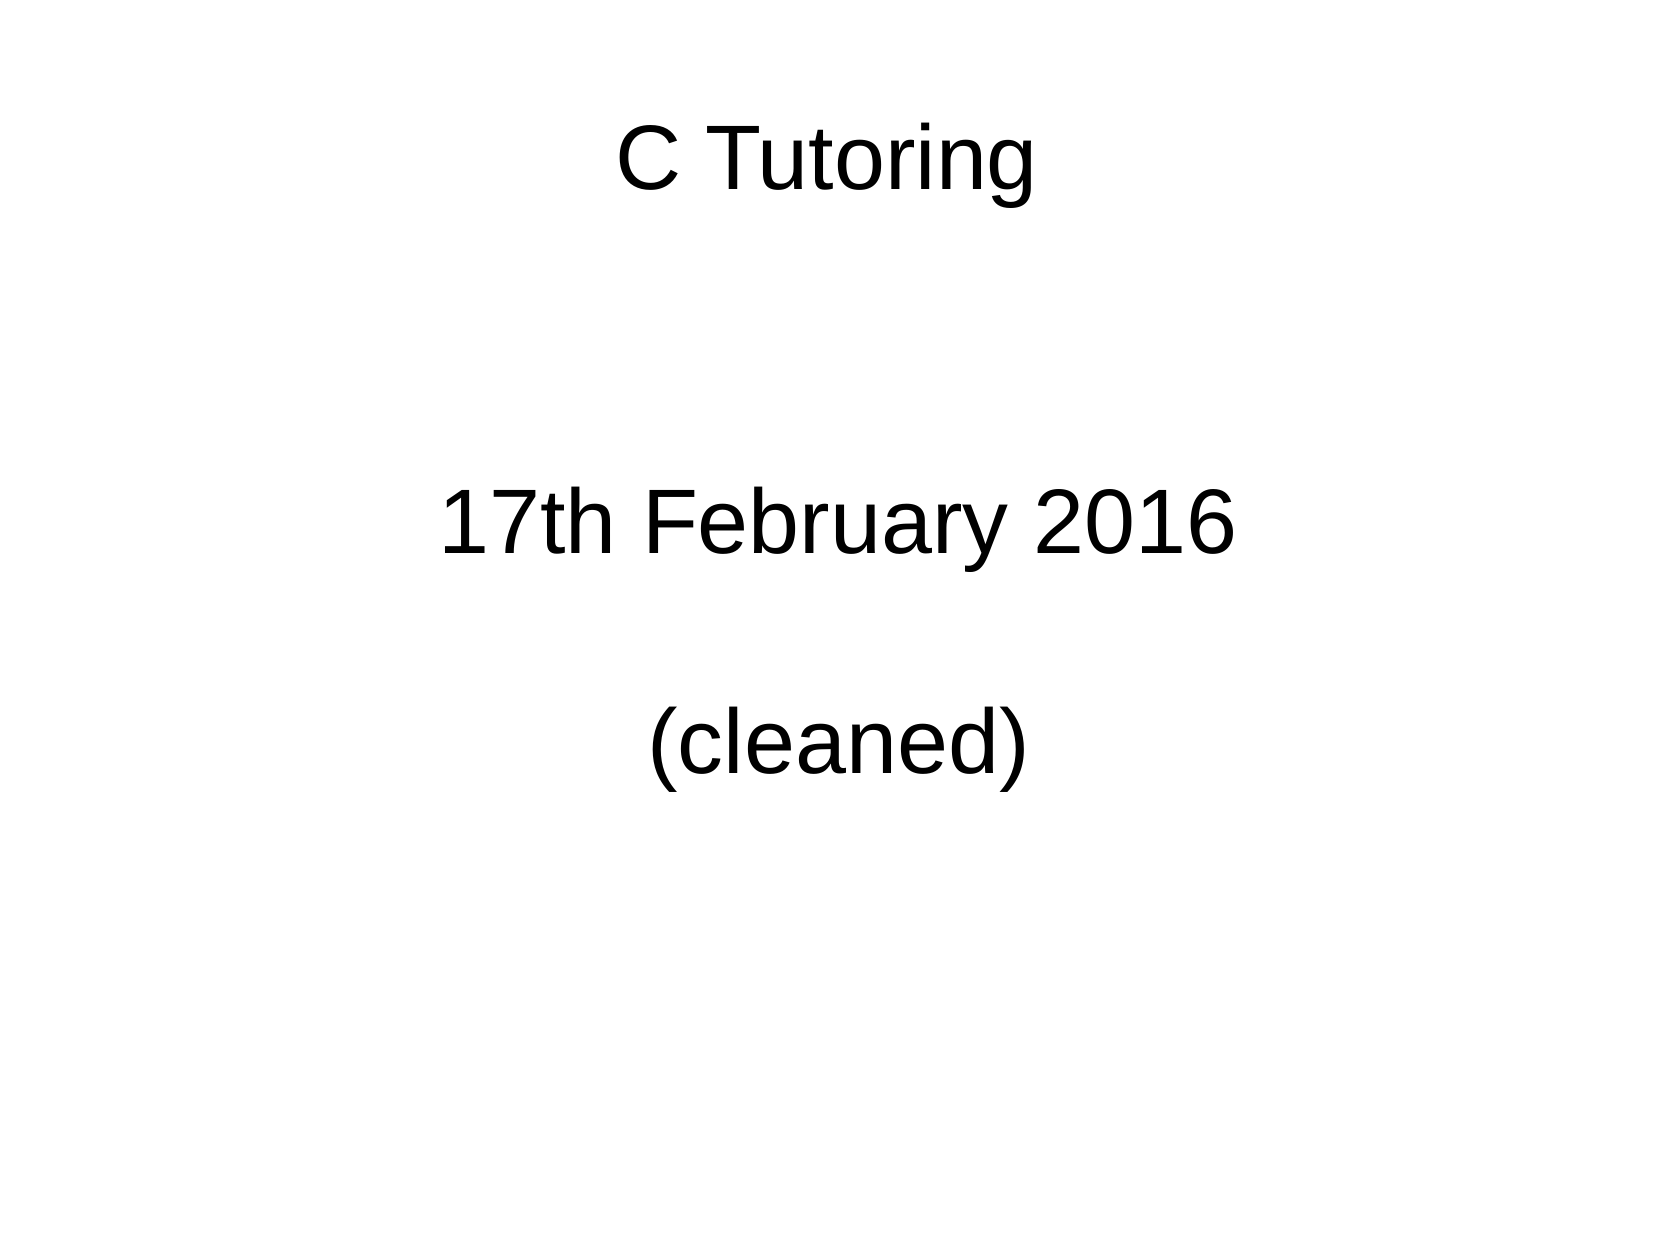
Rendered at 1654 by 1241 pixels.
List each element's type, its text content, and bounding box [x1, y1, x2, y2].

title C Tutoring [82, 49, 1571, 257]
subtitle 17th February 2016 (cleaned) [94, 253, 1583, 1111]
